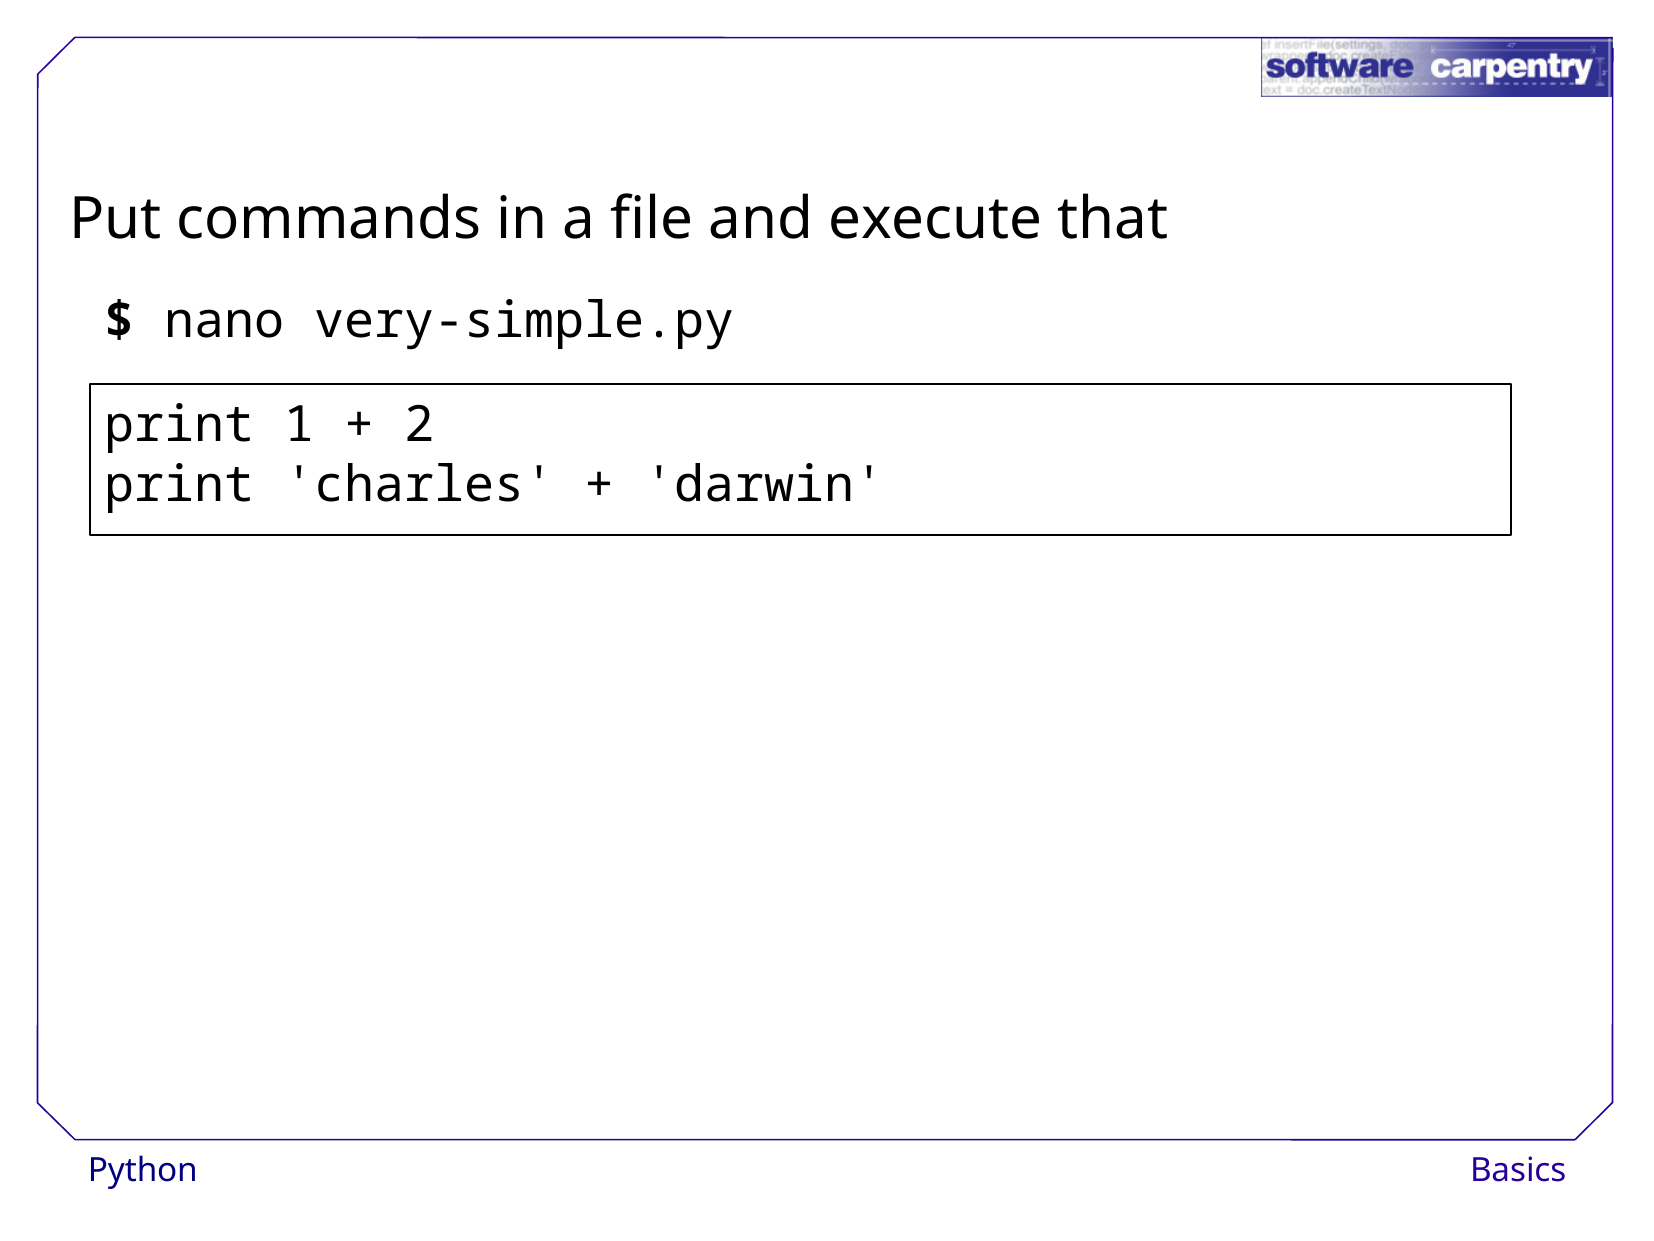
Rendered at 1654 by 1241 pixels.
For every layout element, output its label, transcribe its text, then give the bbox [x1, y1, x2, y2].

text_box print 1 + 2 print 'charles' + 'darwin' [89, 384, 1512, 535]
text_box Put commands in a file and execute that [54, 138, 1334, 259]
picture [1261, 39, 1613, 97]
text_box $ nano very-simple.py [89, 279, 1512, 384]
